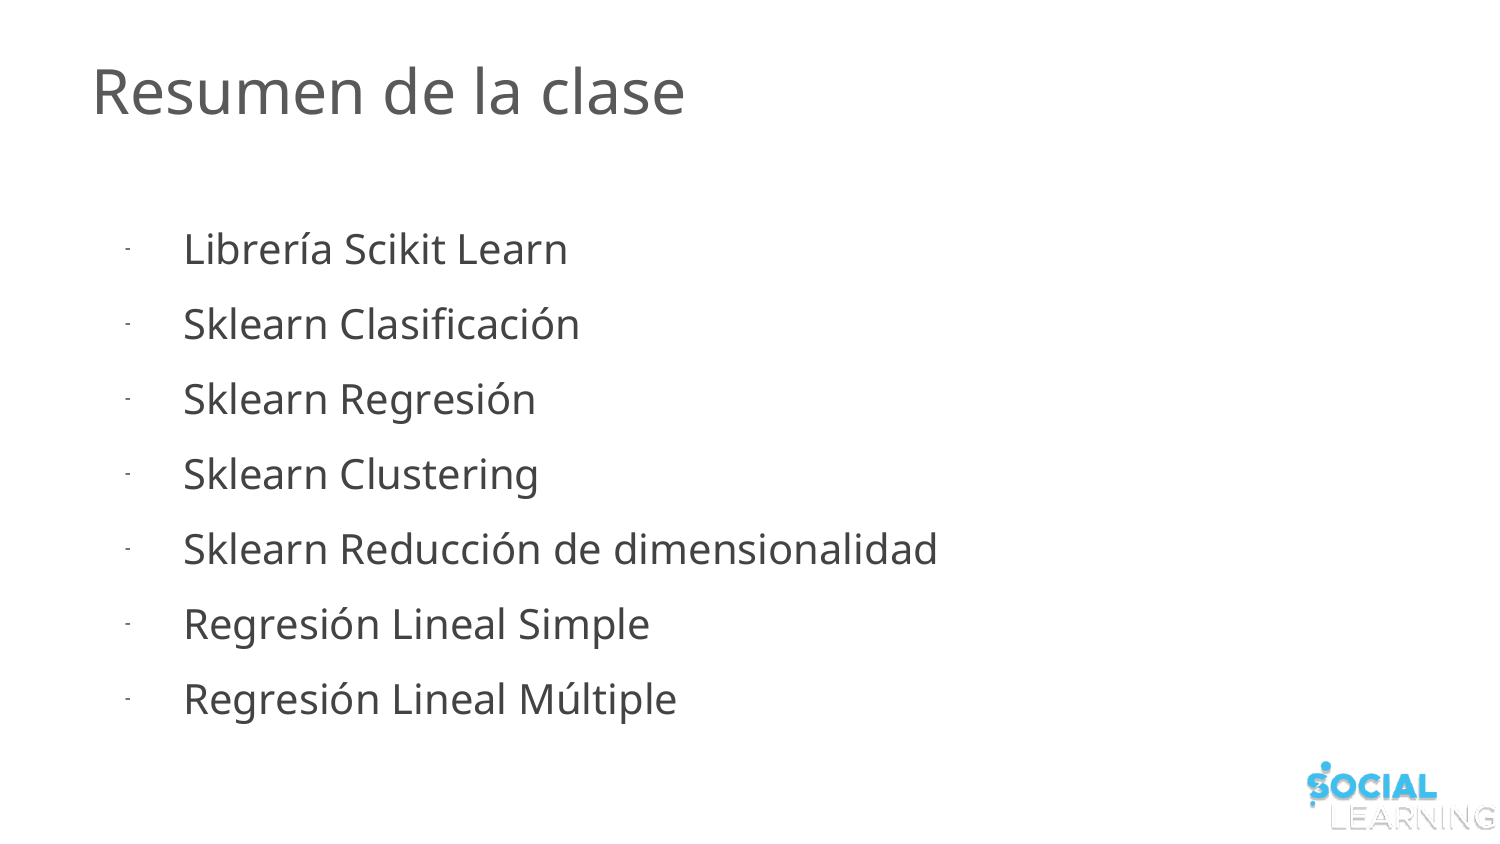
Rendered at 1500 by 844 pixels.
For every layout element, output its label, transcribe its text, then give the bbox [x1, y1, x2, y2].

title Resumen de la clase [76, 1, 1442, 143]
text_box Librería Scikit Learn Sklearn Clasificación Sklearn Regresión Sklearn Clustering Sklearn Reducción de dimensionalidad Regresión Lineal Simple Regresión Lineal Múltiple [76, 182, 1159, 718]
picture [1301, 744, 1500, 844]
